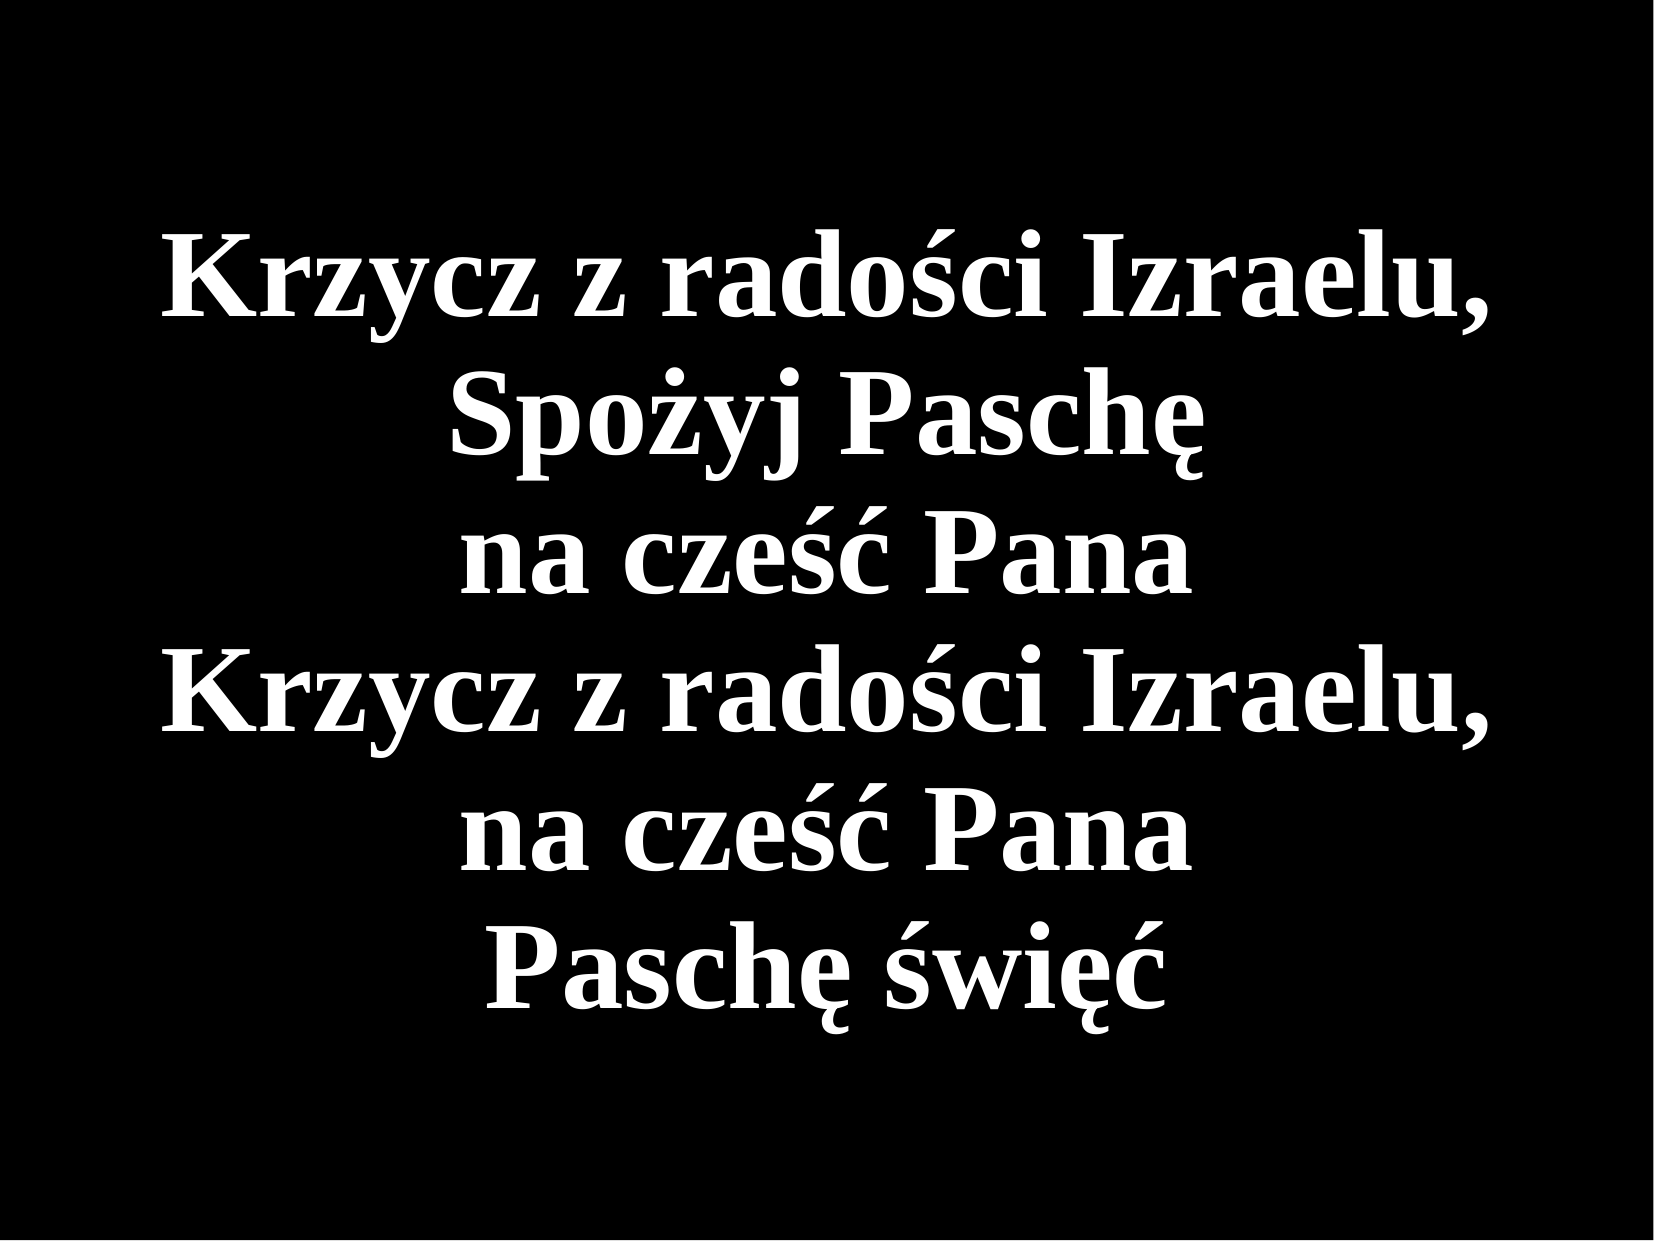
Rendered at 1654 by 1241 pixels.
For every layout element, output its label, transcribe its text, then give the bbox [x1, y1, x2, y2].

title Krzycz z radości Izraelu, Spożyj Paschę na cześć Pana Krzycz z radości Izraelu, na cześć Pana Paschę święć [0, 0, 1654, 1241]
